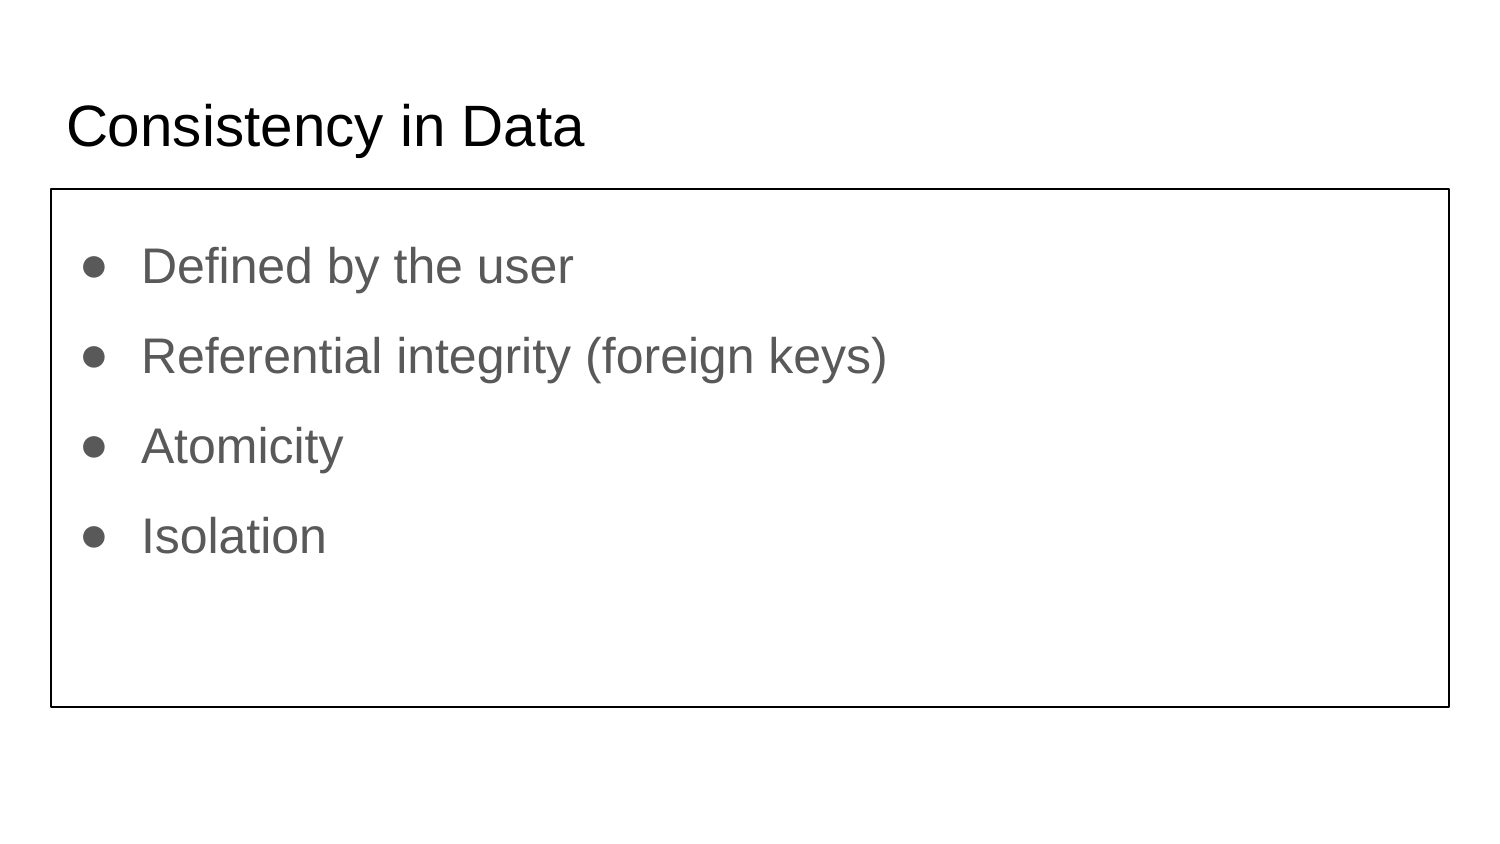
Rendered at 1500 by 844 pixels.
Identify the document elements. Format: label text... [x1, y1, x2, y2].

list Defined by the user Referential integrity (foreign keys) Atomicity Isolation [51, 189, 1449, 708]
title Consistency in Data [51, 72, 1449, 167]
